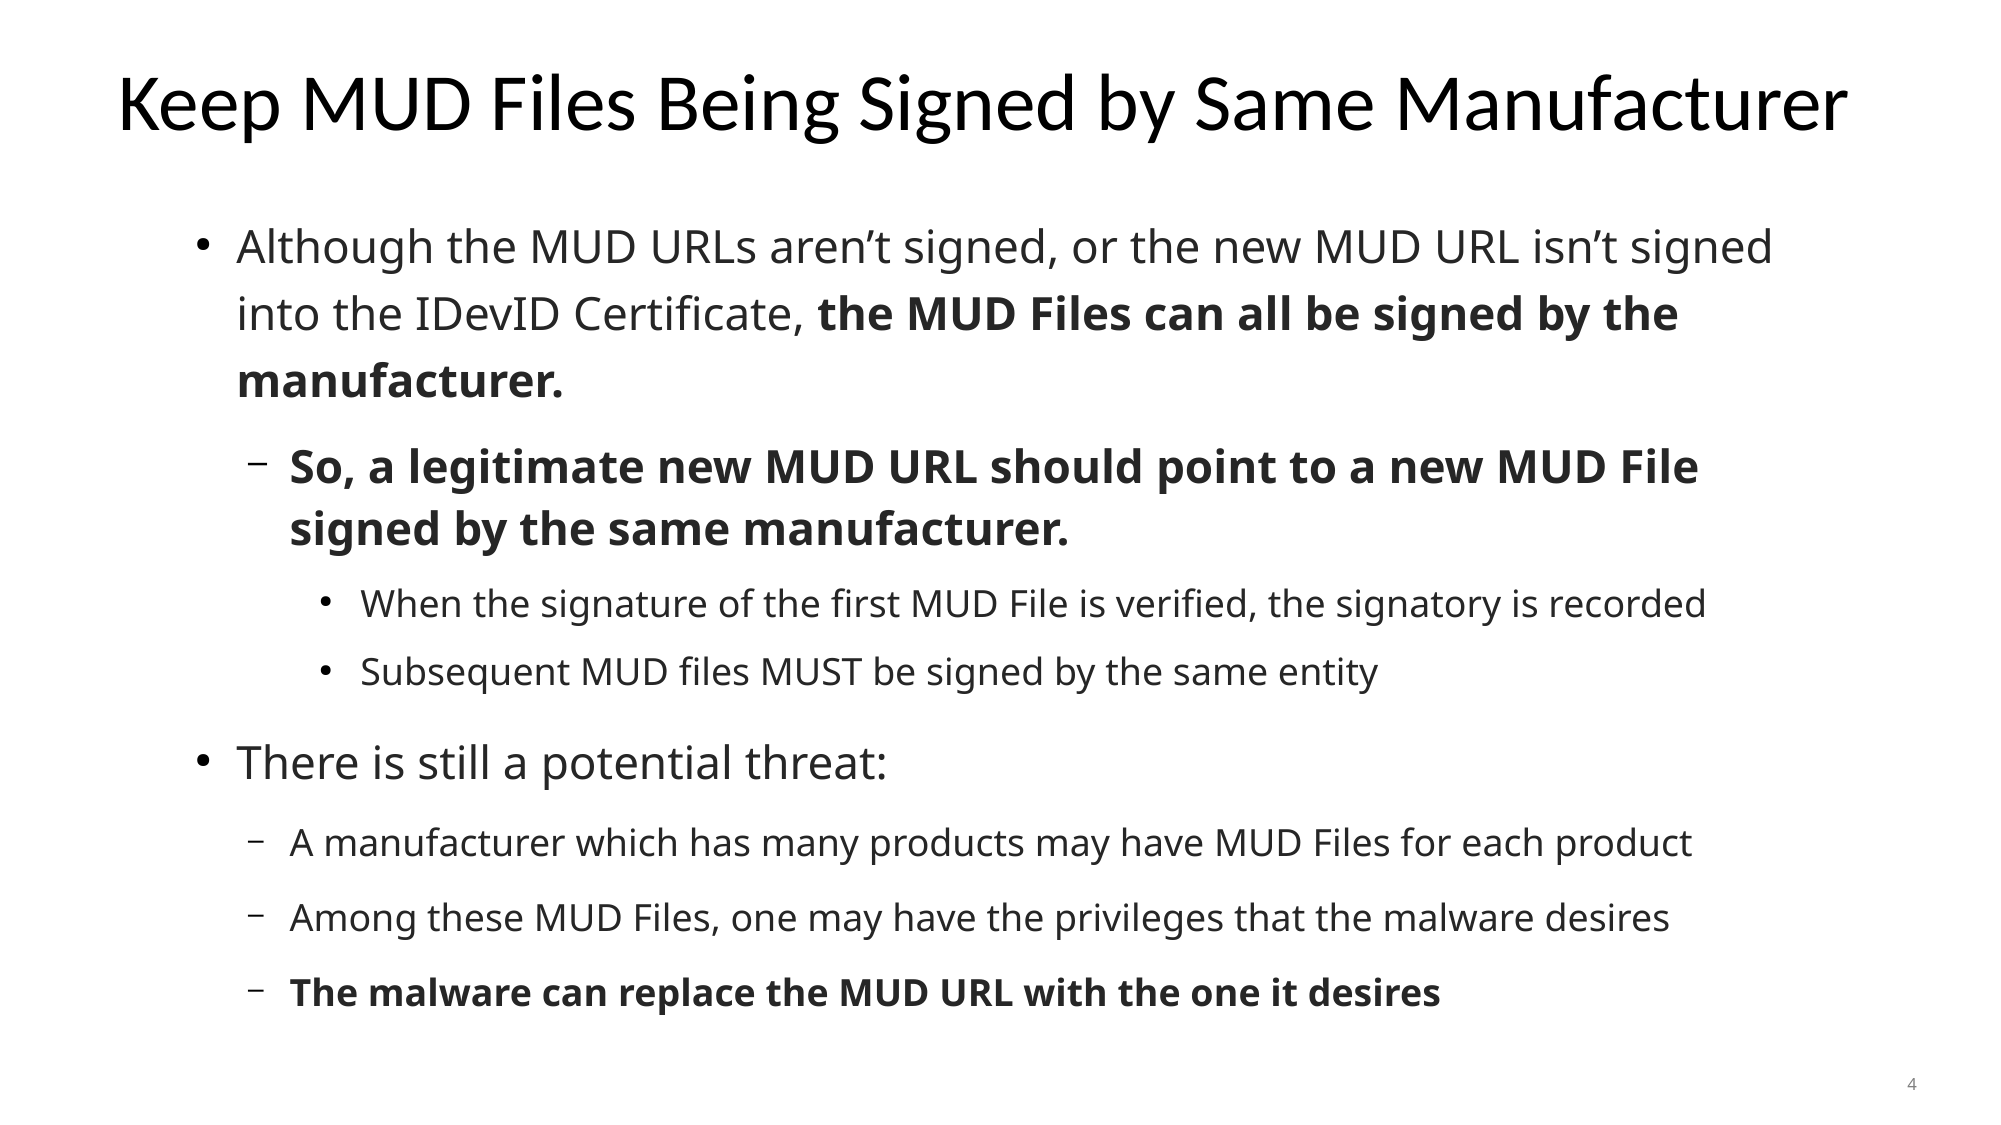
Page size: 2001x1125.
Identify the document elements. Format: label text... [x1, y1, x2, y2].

list Although the MUD URLs aren’t signed, or the new MUD URL isn’t signed into the IDevID Certificate, the MUD Files can all be signed by the manufacturer. So, a legitimate new MUD URL should point to a new MUD File signed by the same manufacturer. When the signature of the first MUD File is verified, the signatory is recorded Subsequent MUD files MUST be signed by the same entity There is still a potential threat: A manufacturer which has many products may have MUD Files for each product Among these MUD Files, one may have the privileges that the malware desires The malware can replace the MUD URL with the one it desires [177, 210, 1823, 1063]
title Keep MUD Files Being Signed by Same Manufacturer [118, 35, 1882, 186]
